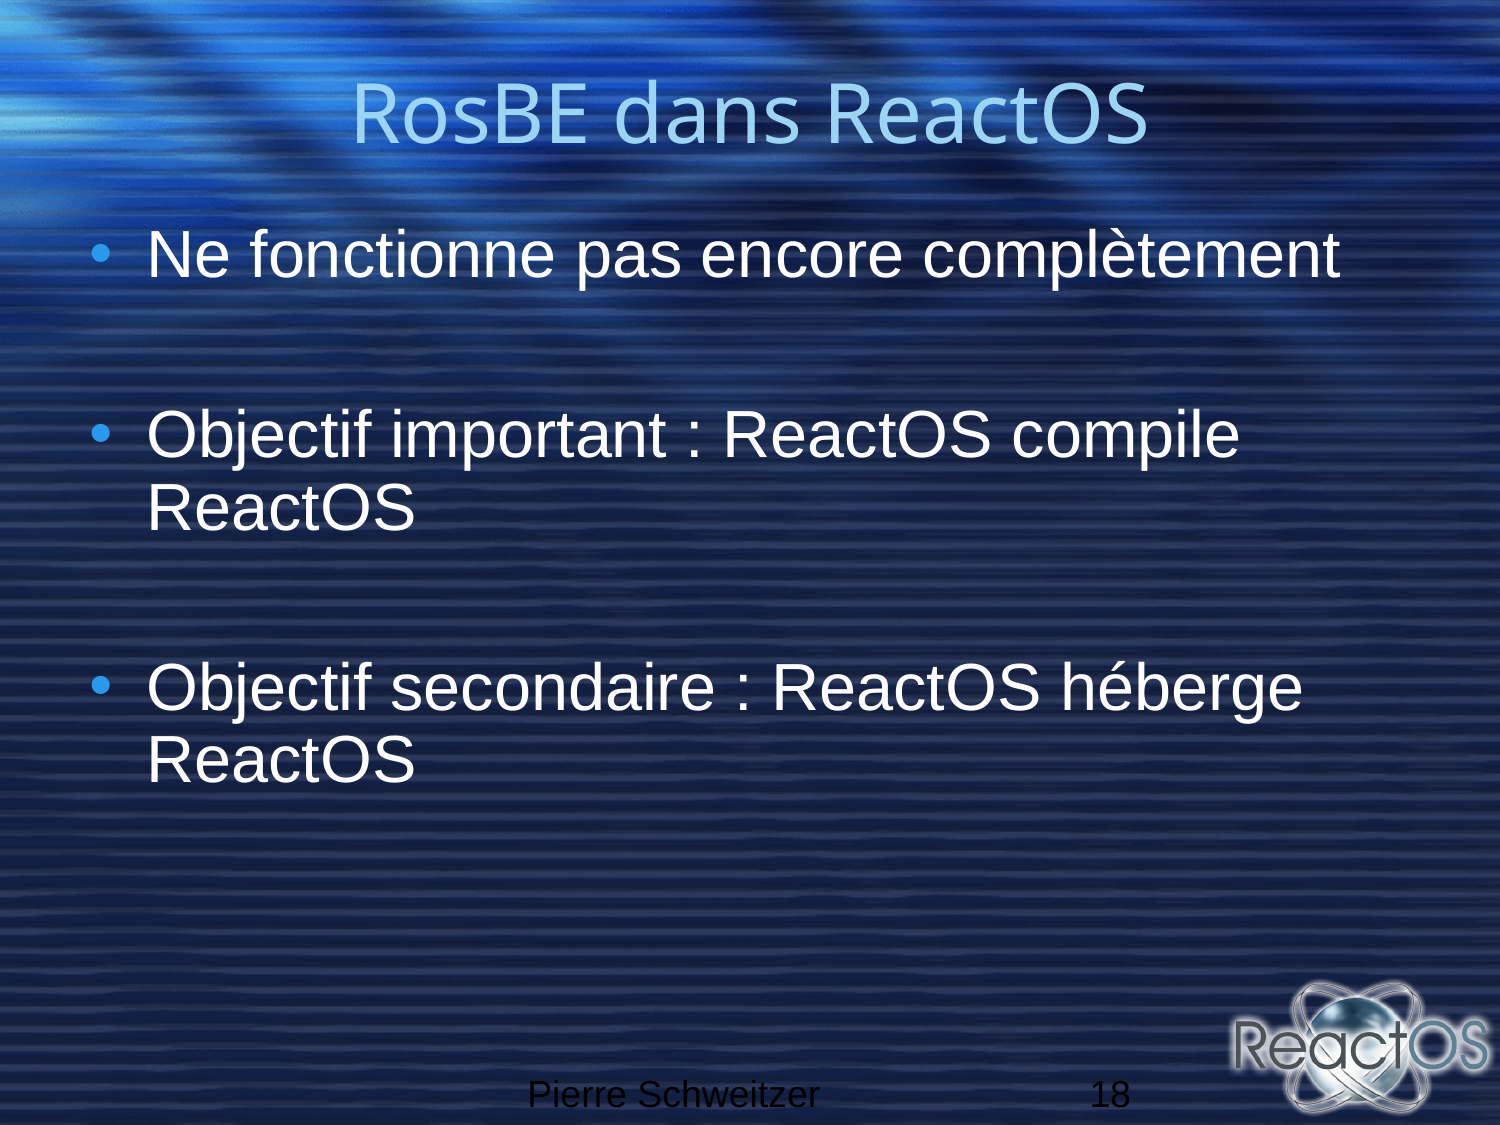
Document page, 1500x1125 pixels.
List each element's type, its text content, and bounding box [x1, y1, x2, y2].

title RosBE dans ReactOS [75, 45, 1426, 176]
list Ne fonctionne pas encore complètement Objectif important : ReactOS compile ReactOS Objectif secondaire : ReactOS héberge ReactOS [75, 212, 1426, 1005]
picture [0, 0, 1500, 1125]
